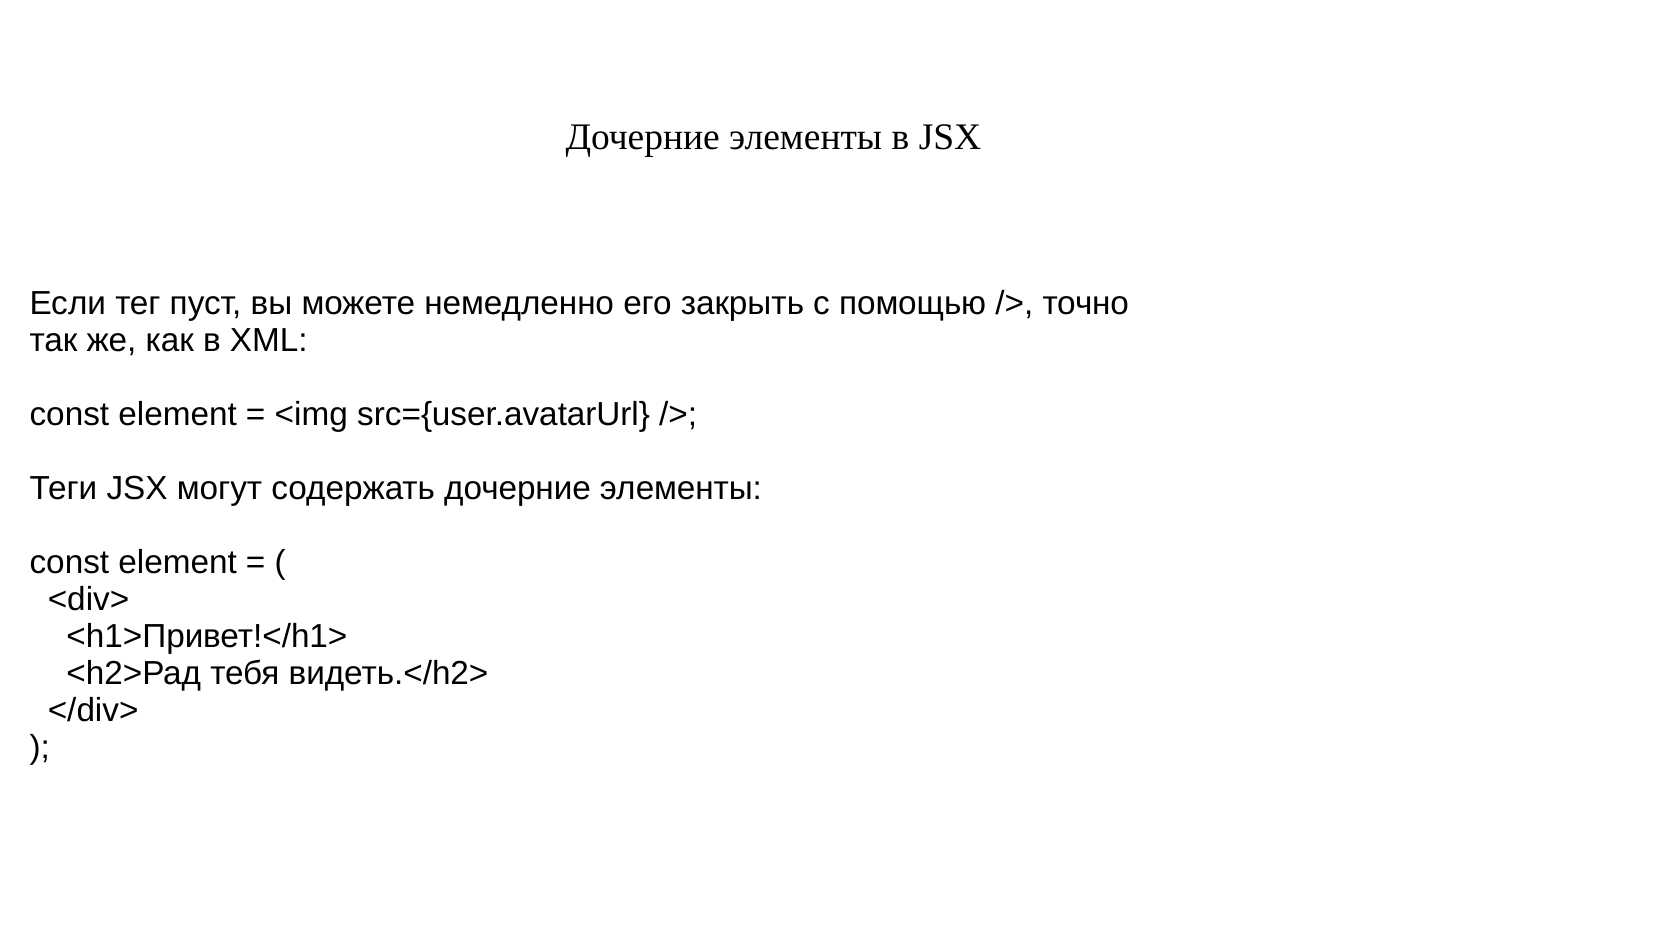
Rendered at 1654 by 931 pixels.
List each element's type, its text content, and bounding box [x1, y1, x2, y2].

subtitle Если тег пуст, вы можете немедленно его закрыть с помощью />, точно так же, как в XML: const element = <img src={user.avatarUrl} />; Теги JSX могут содержать дочерние элементы: const element = ( <div> <h1>Привет!</h1> <h2>Рад тебя видеть.</h2> </div> ); [29, 164, 1152, 886]
title Дочерние элементы в JSX [0, 59, 1489, 215]
